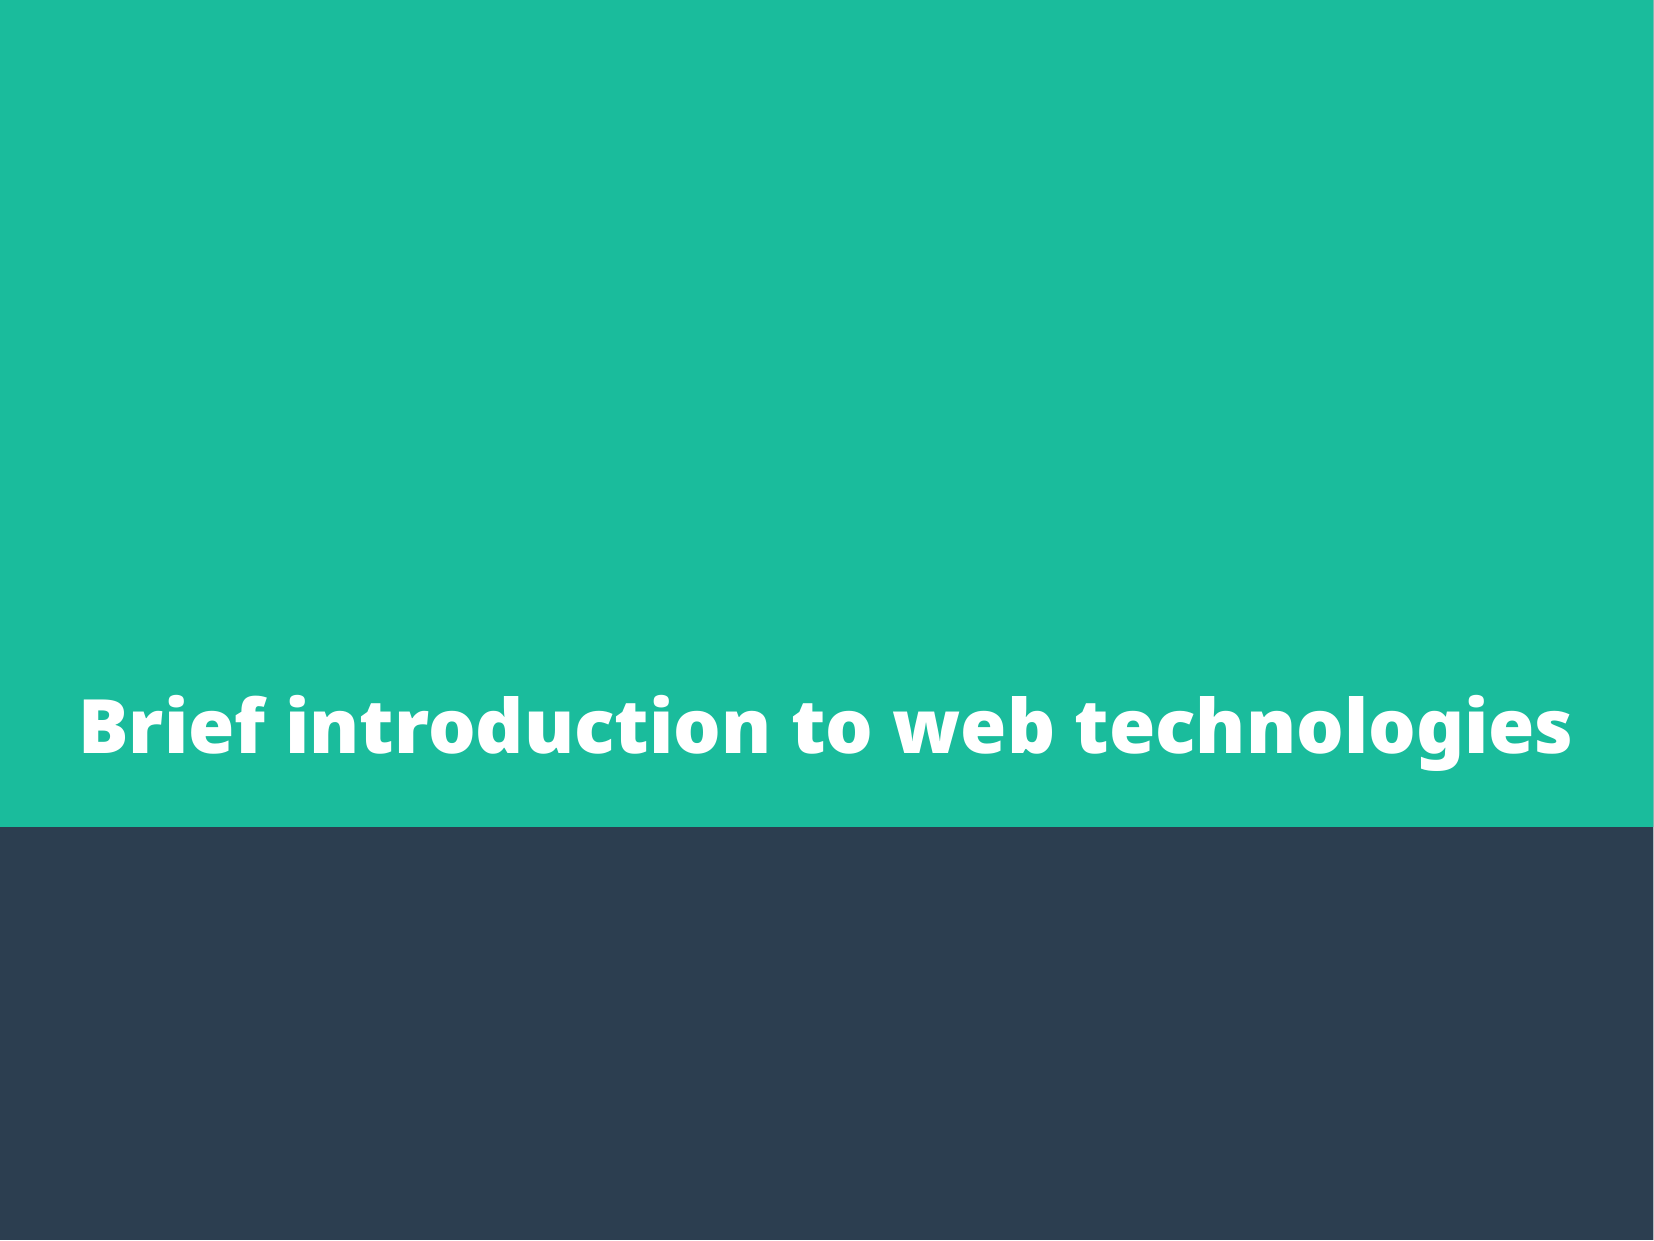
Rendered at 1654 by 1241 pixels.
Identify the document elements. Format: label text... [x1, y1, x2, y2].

title Brief introduction to web technologies [59, 620, 1595, 778]
